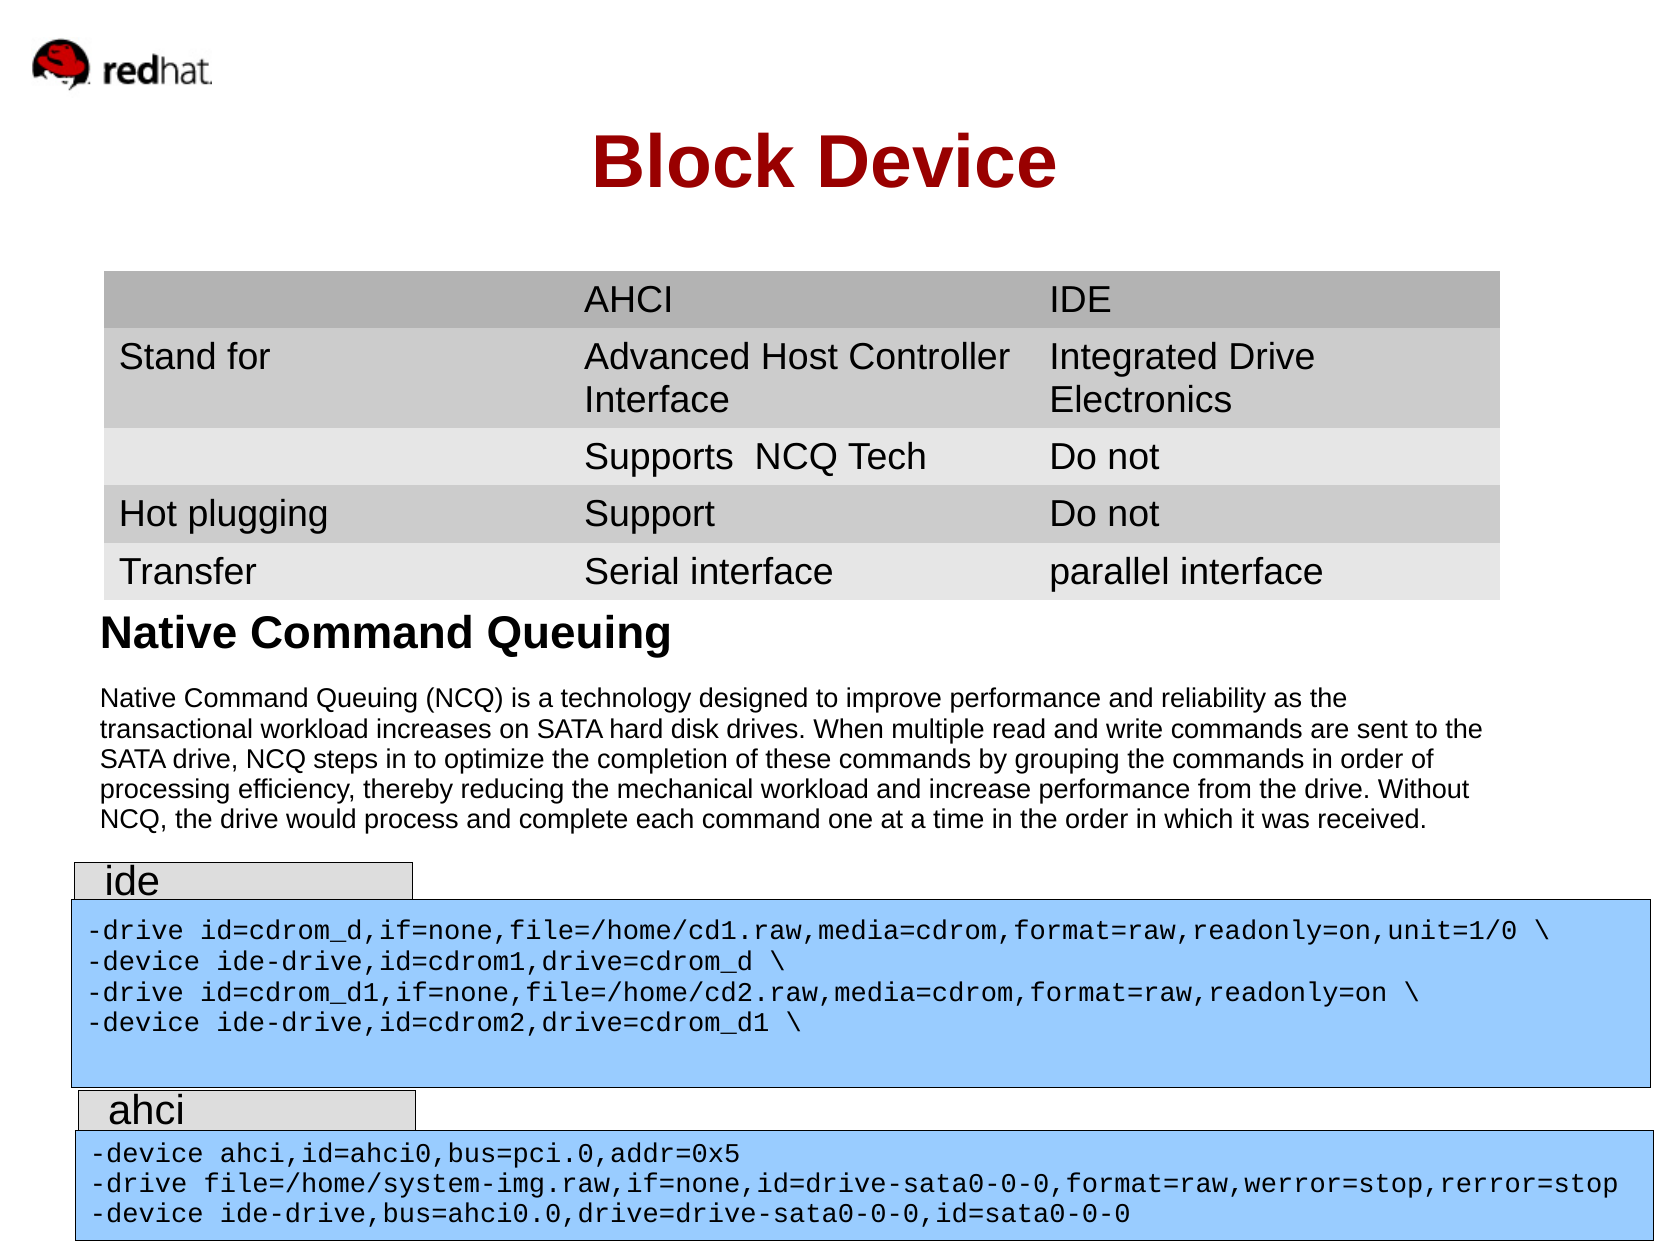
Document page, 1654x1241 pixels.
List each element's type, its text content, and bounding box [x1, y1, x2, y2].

text_box -device ahci,id=ahci0,bus=pci.0,addr=0x5 -drive file=/home/system-img.raw,if=none,id=drive-sata0-0-0,format=raw,werror=stop,rerror=stop -device ide-drive,bus=ahci0.0,drive=drive-sata0-0-0,id=sata0-0-0 [75, 1130, 1654, 1241]
text_box ide [74, 862, 413, 899]
table_cell Advanced Host Controller Interface [569, 328, 1035, 428]
table_cell Support [569, 485, 1035, 543]
picture [31, 37, 212, 98]
table_header [104, 271, 569, 328]
table_cell [104, 428, 569, 485]
text_box Block Device [112, 112, 1538, 211]
table_cell Integrated Drive Electronics [1035, 328, 1500, 428]
table_cell Transfer [104, 543, 569, 600]
table_cell Stand for [104, 328, 569, 428]
table_header IDE [1035, 271, 1500, 328]
text_box ahci [78, 1090, 416, 1130]
table_cell Hot plugging [104, 485, 569, 543]
table_cell Serial interface [569, 543, 1035, 600]
table_cell Do not [1035, 428, 1500, 485]
text_box Native Command Queuing Native Command Queuing (NCQ) is a technology designed to improve performance and reliability as the transactional workload increases on SATA hard disk drives. When multiple read and write commands are sent to the SATA drive, NCQ steps in to optimize the completion of these commands by grouping the commands in order of processing efficiency, thereby reducing the mechanical workload and increase performance from the drive. Without NCQ, the drive would process and complete each command one at a time in the order in which it was received. [85, 600, 1501, 891]
table_header AHCI [569, 271, 1035, 328]
table_cell parallel interface [1035, 543, 1500, 600]
table_cell Do not [1035, 485, 1500, 543]
text_box -drive id=cdrom_d,if=none,file=/home/cd1.raw,media=cdrom,format=raw,readonly=on,unit=1/0 \ -device ide-drive,id=cdrom1,drive=cdrom_d \ -drive id=cdrom_d1,if=none,file=/home/cd2.raw,media=cdrom,format=raw,readonly=on \ -device ide-drive,id=cdrom2,drive=cdrom_d1 \ [71, 899, 1651, 1088]
table_cell Supports NCQ Tech [569, 428, 1035, 485]
